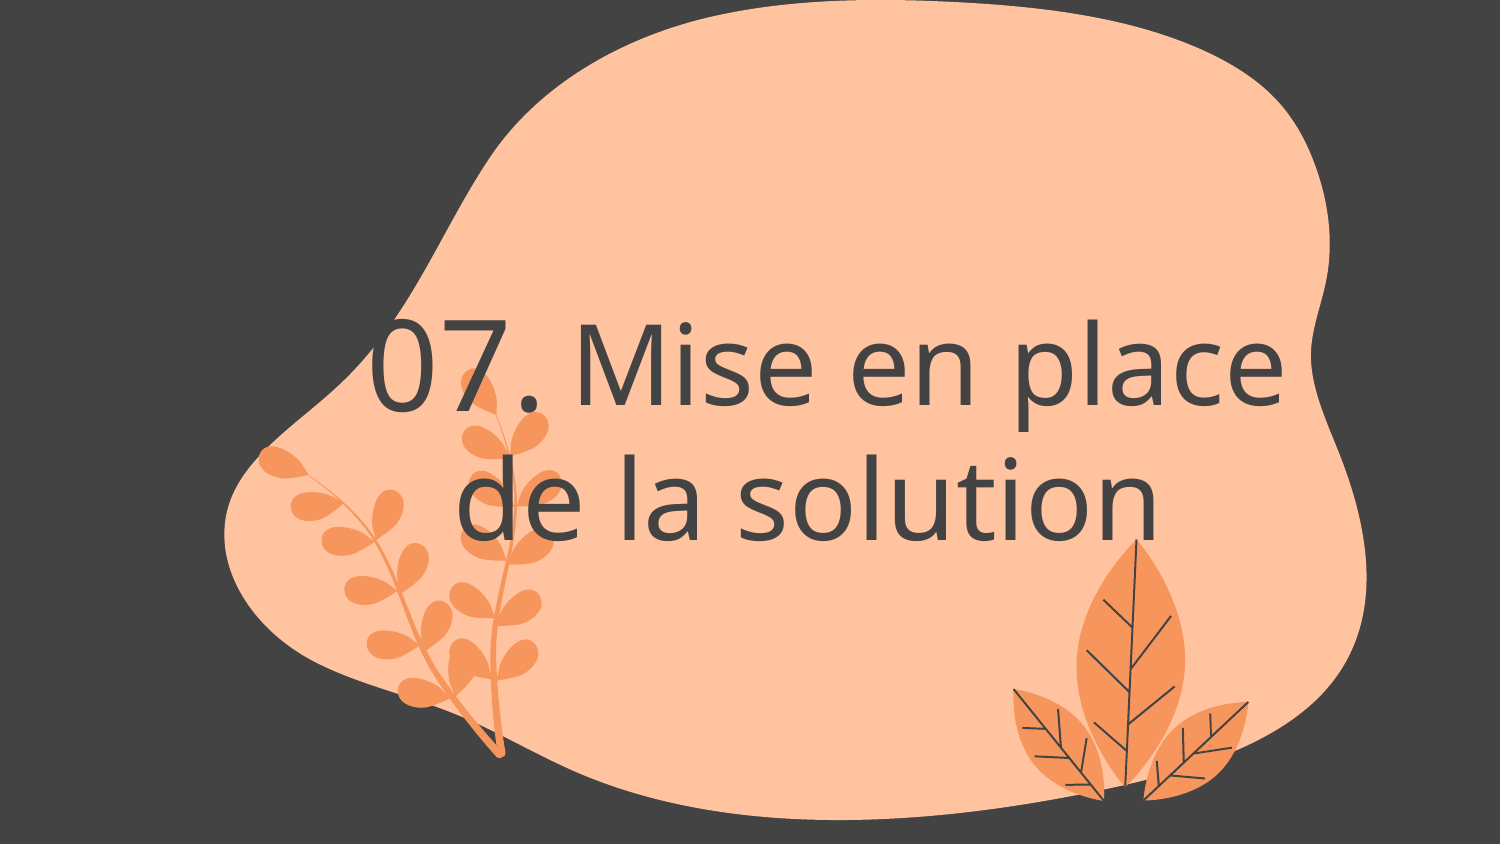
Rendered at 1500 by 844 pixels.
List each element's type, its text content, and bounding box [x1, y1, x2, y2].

text_box [224, 360, 438, 708]
text_box Mise en place de la solution [438, 277, 1334, 762]
text_box [1334, 440, 1367, 680]
text_box [554, 762, 1229, 821]
text_box [425, 0, 1330, 277]
title 07. [363, 269, 547, 437]
